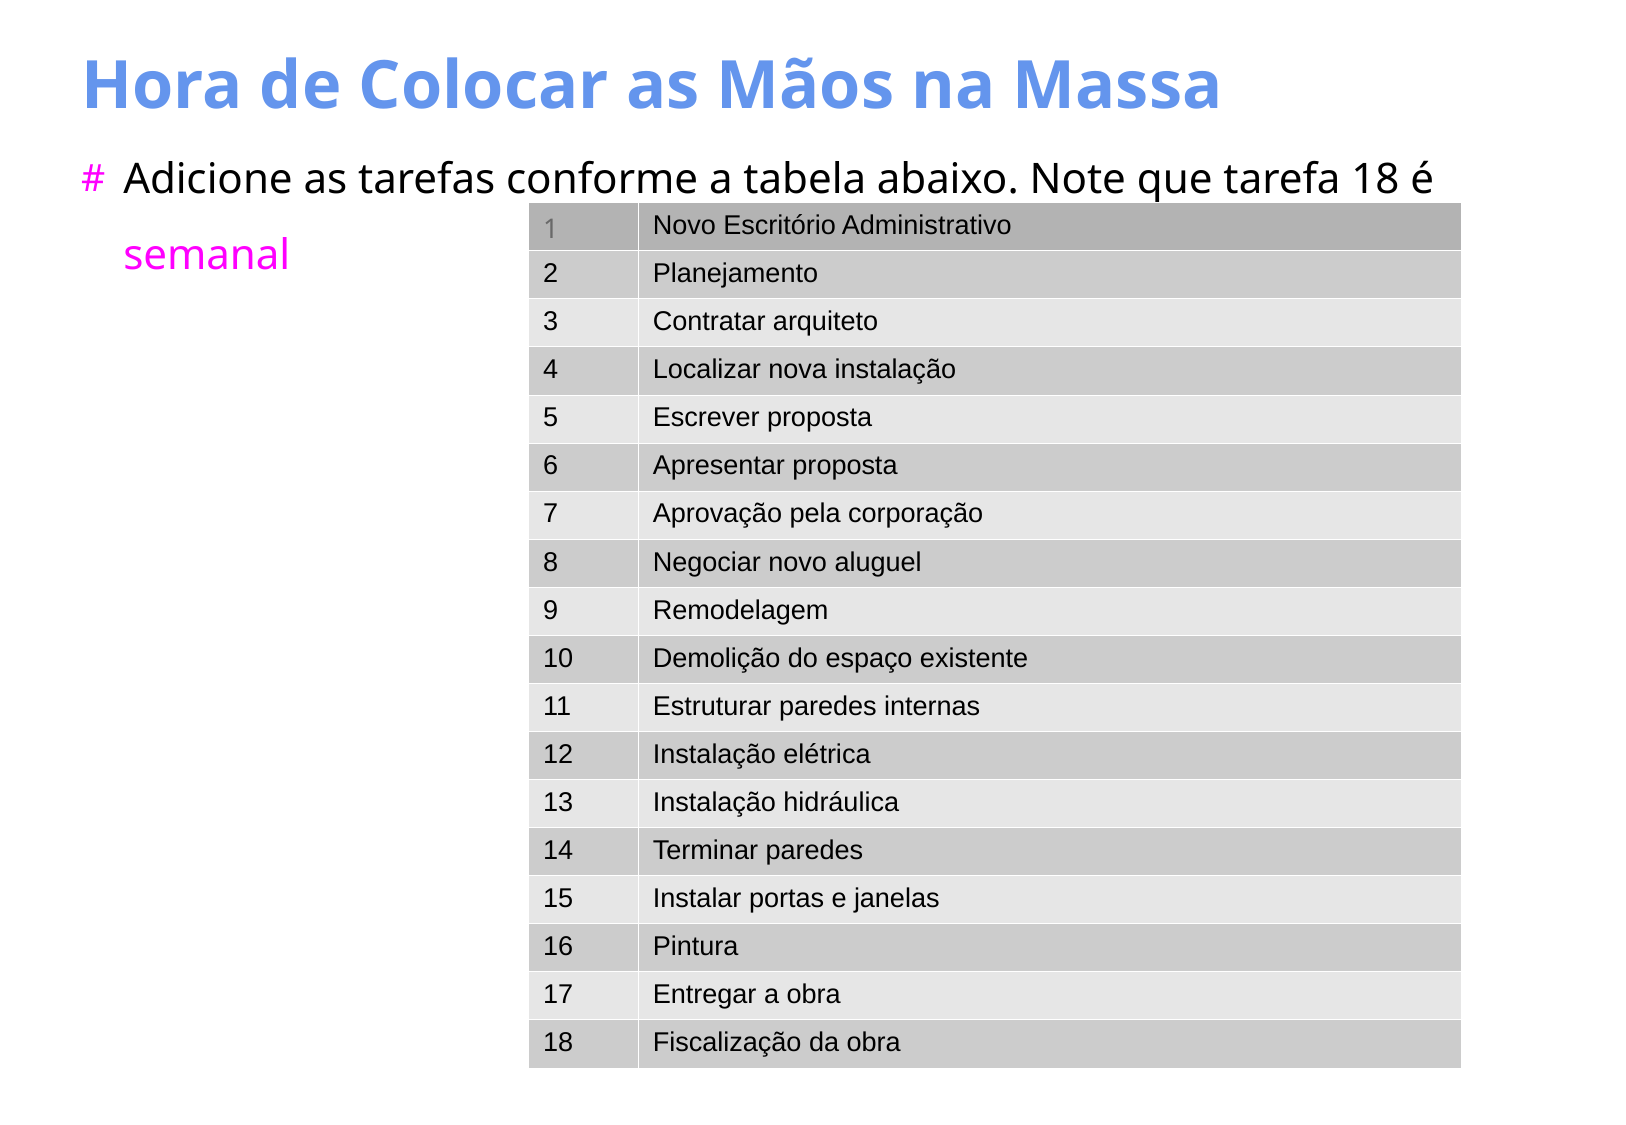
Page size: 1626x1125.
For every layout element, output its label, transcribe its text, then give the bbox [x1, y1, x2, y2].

table_cell 16 [529, 924, 638, 971]
table_cell 18 [529, 1020, 638, 1068]
table_cell 17 [529, 972, 638, 1019]
table_cell Fiscalização da obra [639, 1020, 1461, 1068]
table_cell 11 [529, 684, 638, 731]
table_cell 7 [529, 492, 638, 539]
table_cell Planejamento [639, 251, 1461, 298]
table_cell 14 [529, 828, 638, 875]
table_cell 10 [529, 636, 638, 683]
table_cell 6 [529, 444, 638, 491]
table_cell 2 [529, 251, 638, 298]
table_cell Pintura [639, 924, 1461, 971]
table_cell Remodelagem [639, 588, 1461, 635]
table_cell Localizar nova instalação [639, 347, 1461, 395]
table_cell Instalação hidráulica [639, 780, 1461, 827]
table_cell 8 [529, 540, 638, 587]
table_cell Instalação elétrica [639, 732, 1461, 779]
table_cell Terminar paredes [639, 828, 1461, 875]
table_cell Escrever proposta [639, 396, 1461, 443]
table_cell Demolição do espaço existente [639, 636, 1461, 683]
table_cell Instalar portas e janelas [639, 876, 1461, 923]
table_header Novo Escritório Administrativo [639, 203, 1461, 250]
list Adicione as tarefas conforme a tabela abaixo. Note que tarefa 18 é semanal [70, 126, 1533, 279]
table_cell Estruturar paredes internas [639, 684, 1461, 731]
table_cell 13 [529, 780, 638, 827]
table_cell 3 [529, 299, 638, 346]
table_cell Negociar novo aluguel [639, 540, 1461, 587]
table_cell Entregar a obra [639, 972, 1461, 1019]
table_cell 15 [529, 876, 638, 923]
table_header 1 [529, 203, 638, 250]
table_cell Aprovação pela corporação [639, 492, 1461, 539]
table_cell 9 [529, 588, 638, 635]
table_cell Contratar arquiteto [639, 299, 1461, 346]
table_cell 5 [529, 396, 638, 443]
title Hora de Colocar as Mãos na Massa [81, 41, 1544, 122]
table_cell 12 [529, 732, 638, 779]
table_cell 4 [529, 347, 638, 395]
table_cell Apresentar proposta [639, 444, 1461, 491]
